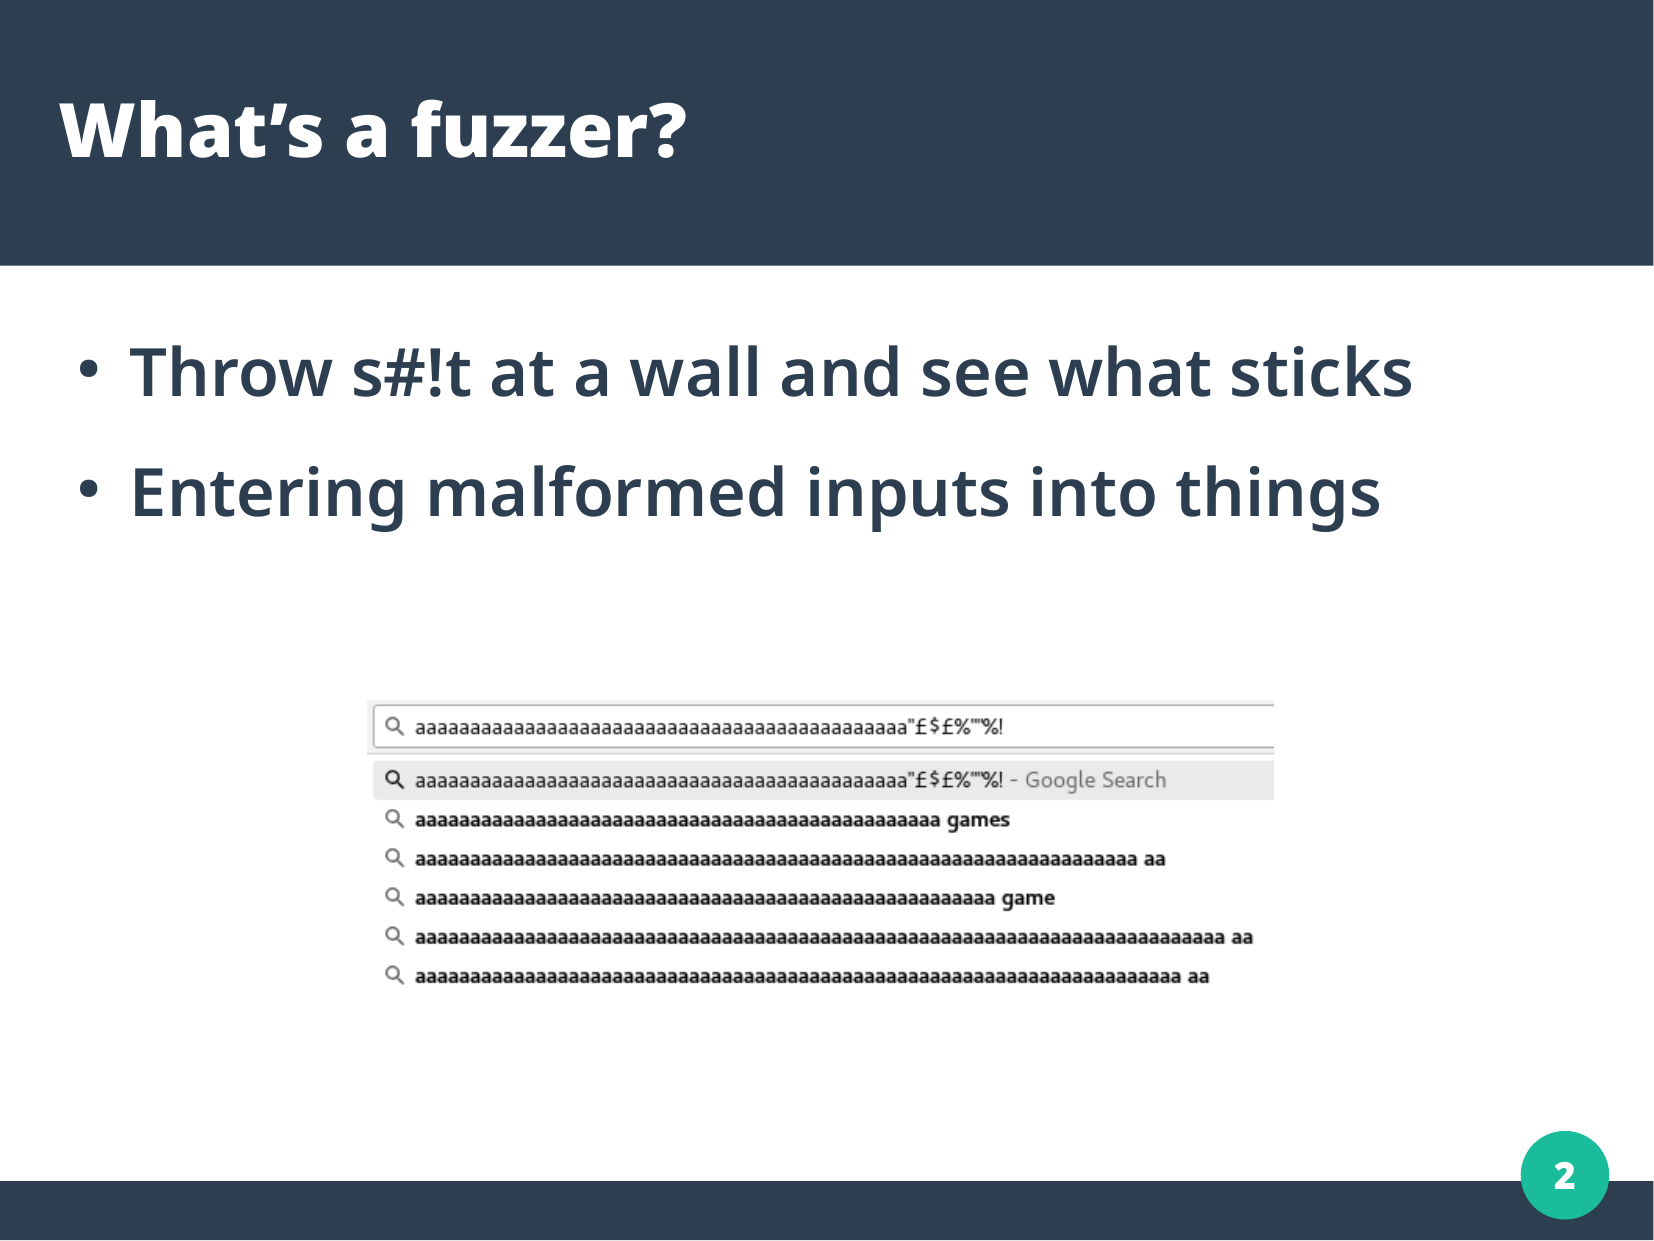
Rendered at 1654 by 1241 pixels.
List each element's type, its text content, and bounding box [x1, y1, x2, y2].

list Throw s#!t at a wall and see what sticks Entering malformed inputs into things [59, 324, 1595, 1152]
title What’s a fuzzer? [59, 49, 1595, 207]
picture [367, 700, 1274, 1002]
